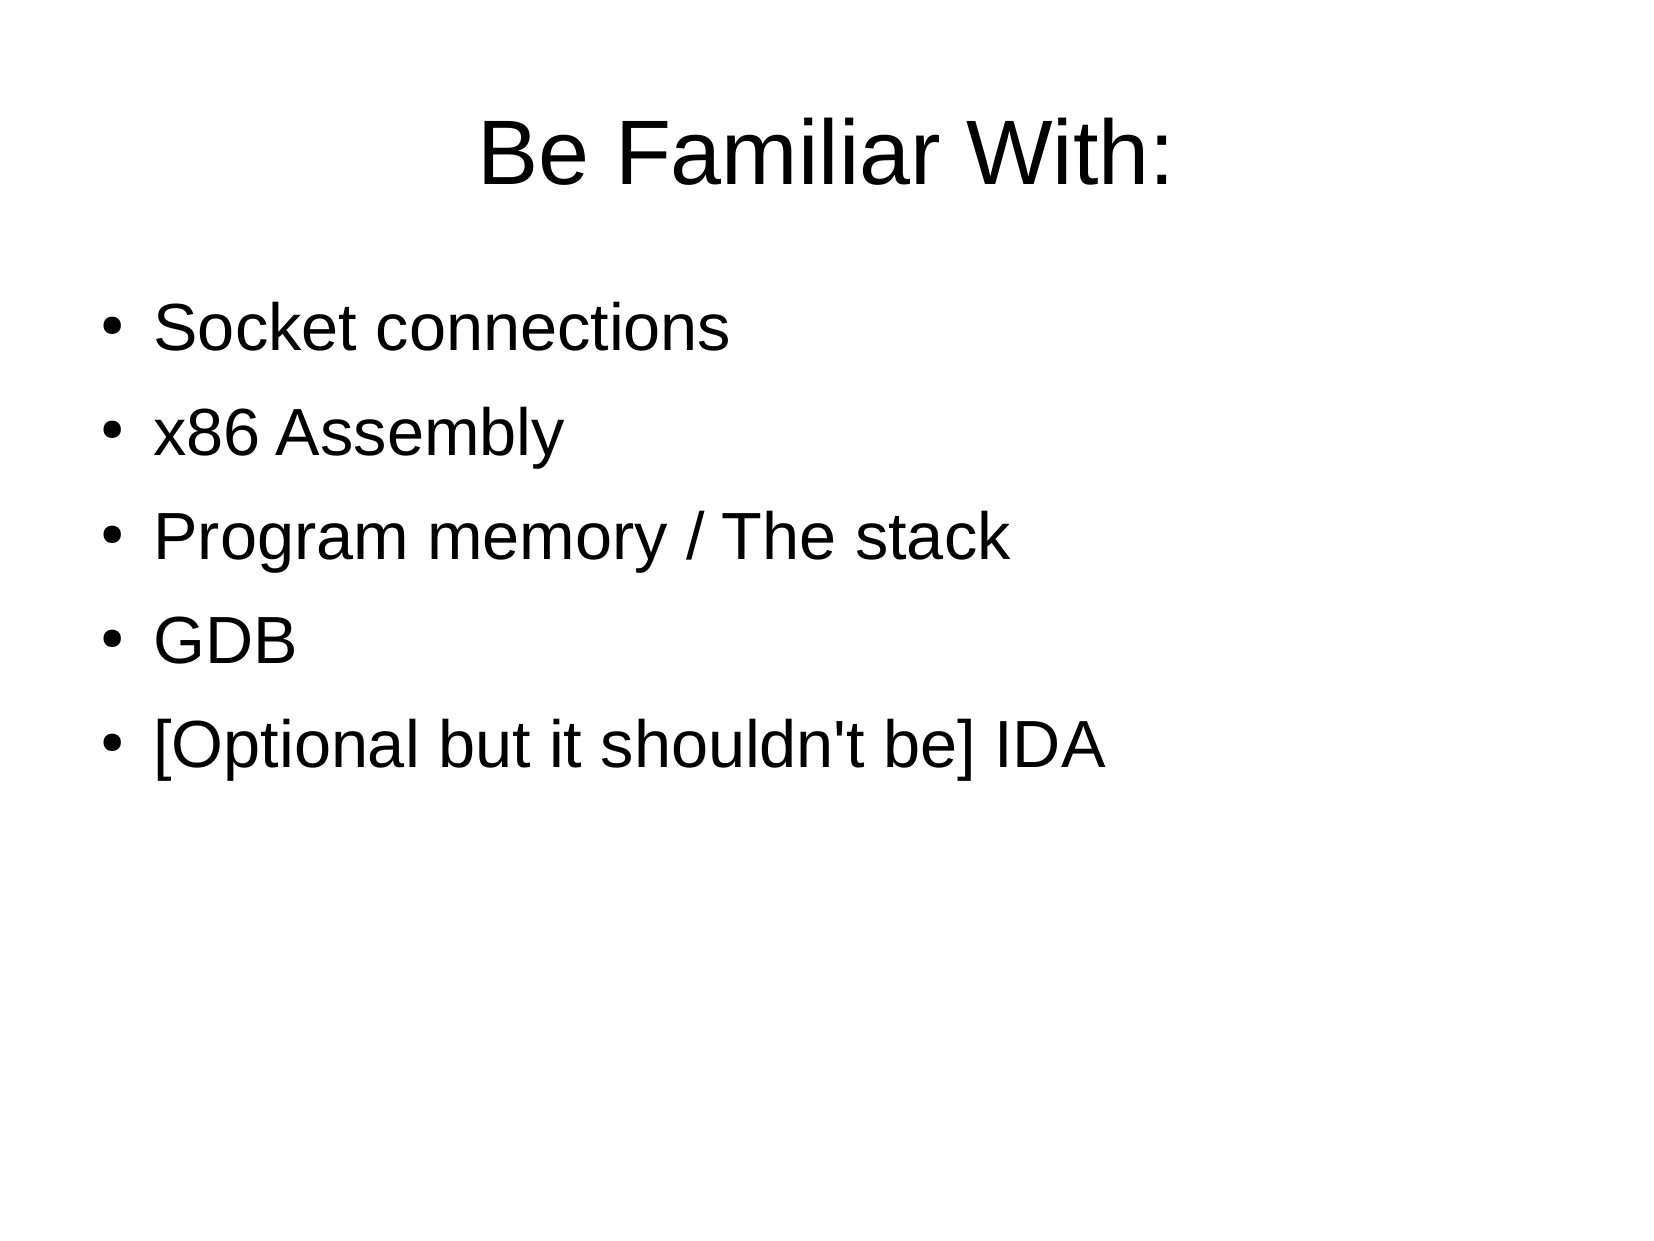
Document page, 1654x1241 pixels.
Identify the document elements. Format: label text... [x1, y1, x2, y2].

list Socket connections x86 Assembly Program memory / The stack GDB [Optional but it shouldn't be] IDA [82, 290, 1571, 1010]
title Be Familiar With: [82, 49, 1571, 257]
